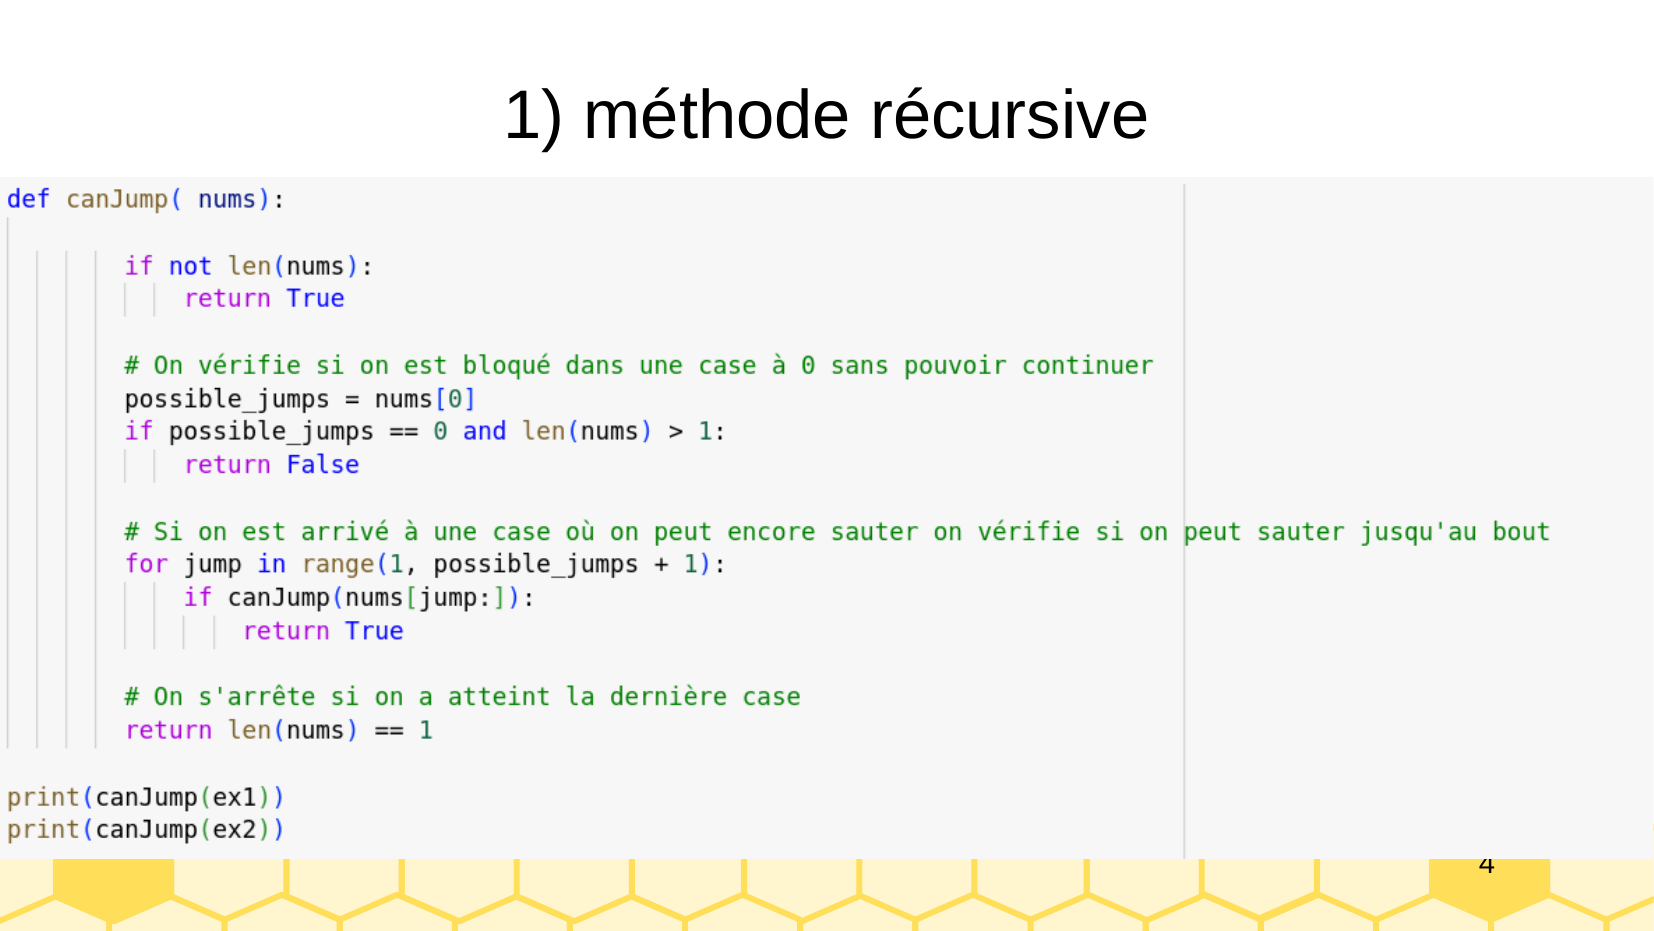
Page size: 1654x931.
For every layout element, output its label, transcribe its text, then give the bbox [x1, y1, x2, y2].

picture [0, 177, 1654, 859]
title 1) méthode récursive [82, 37, 1571, 177]
